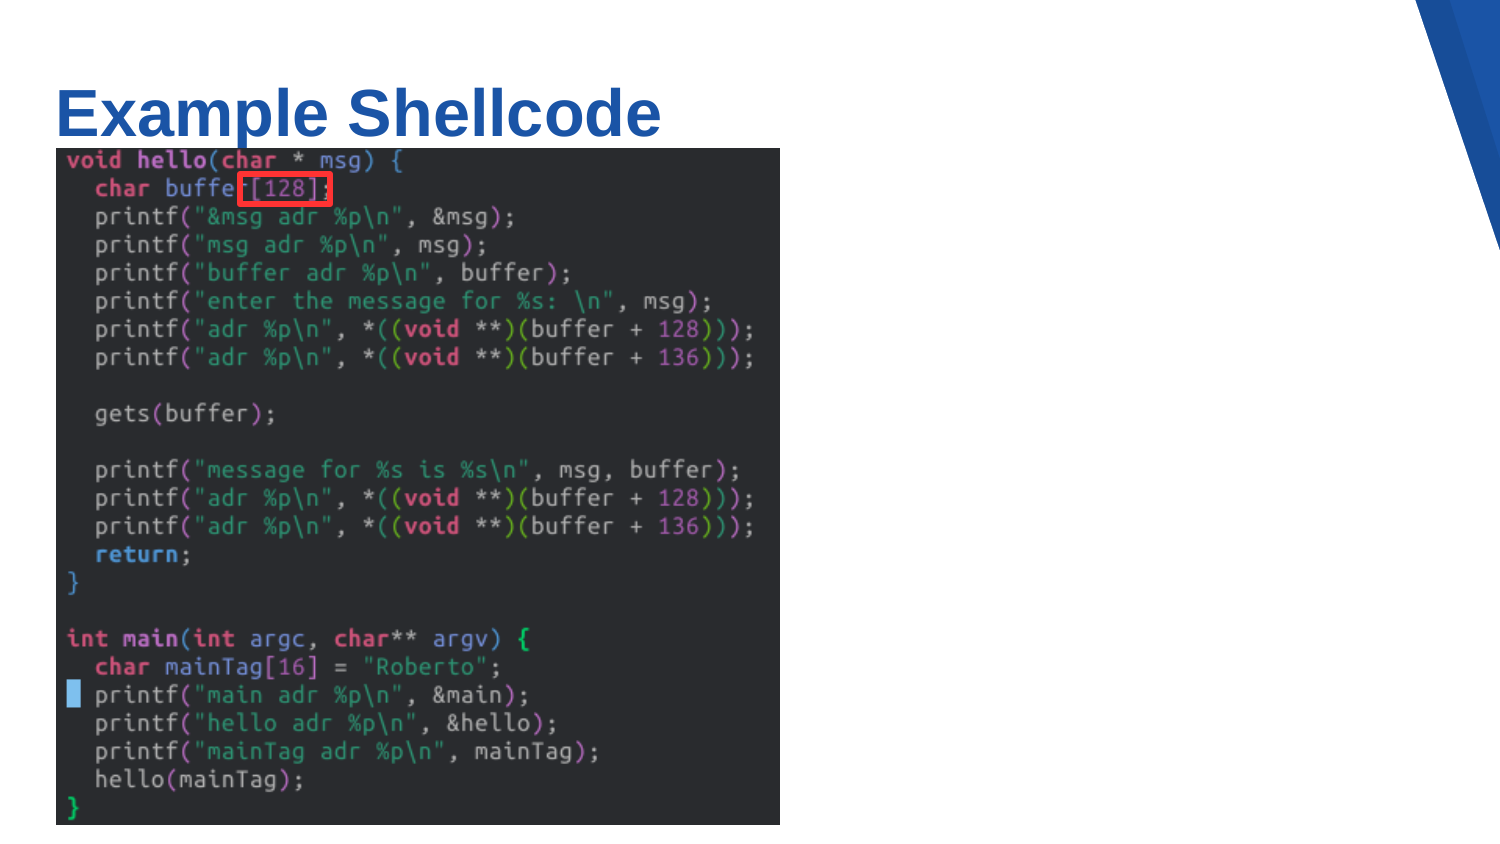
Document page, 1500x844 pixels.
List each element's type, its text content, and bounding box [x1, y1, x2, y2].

picture [56, 148, 781, 826]
title Example Shellcode [40, 97, 1306, 166]
